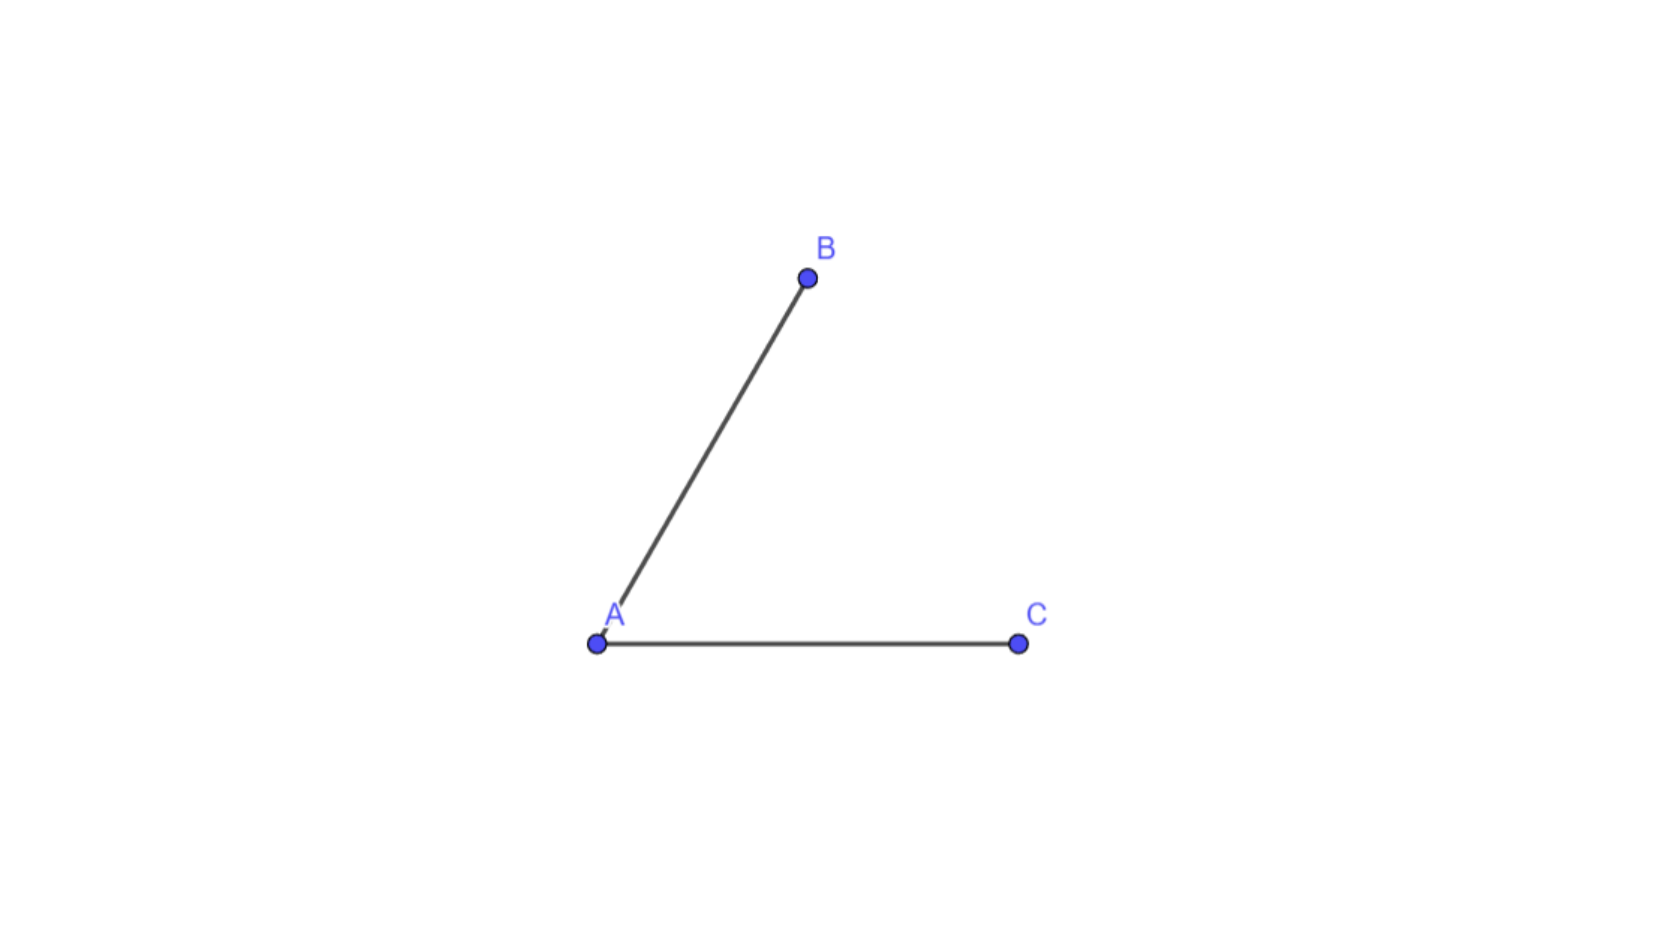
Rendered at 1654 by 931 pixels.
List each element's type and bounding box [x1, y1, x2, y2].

picture [412, 112, 1284, 776]
